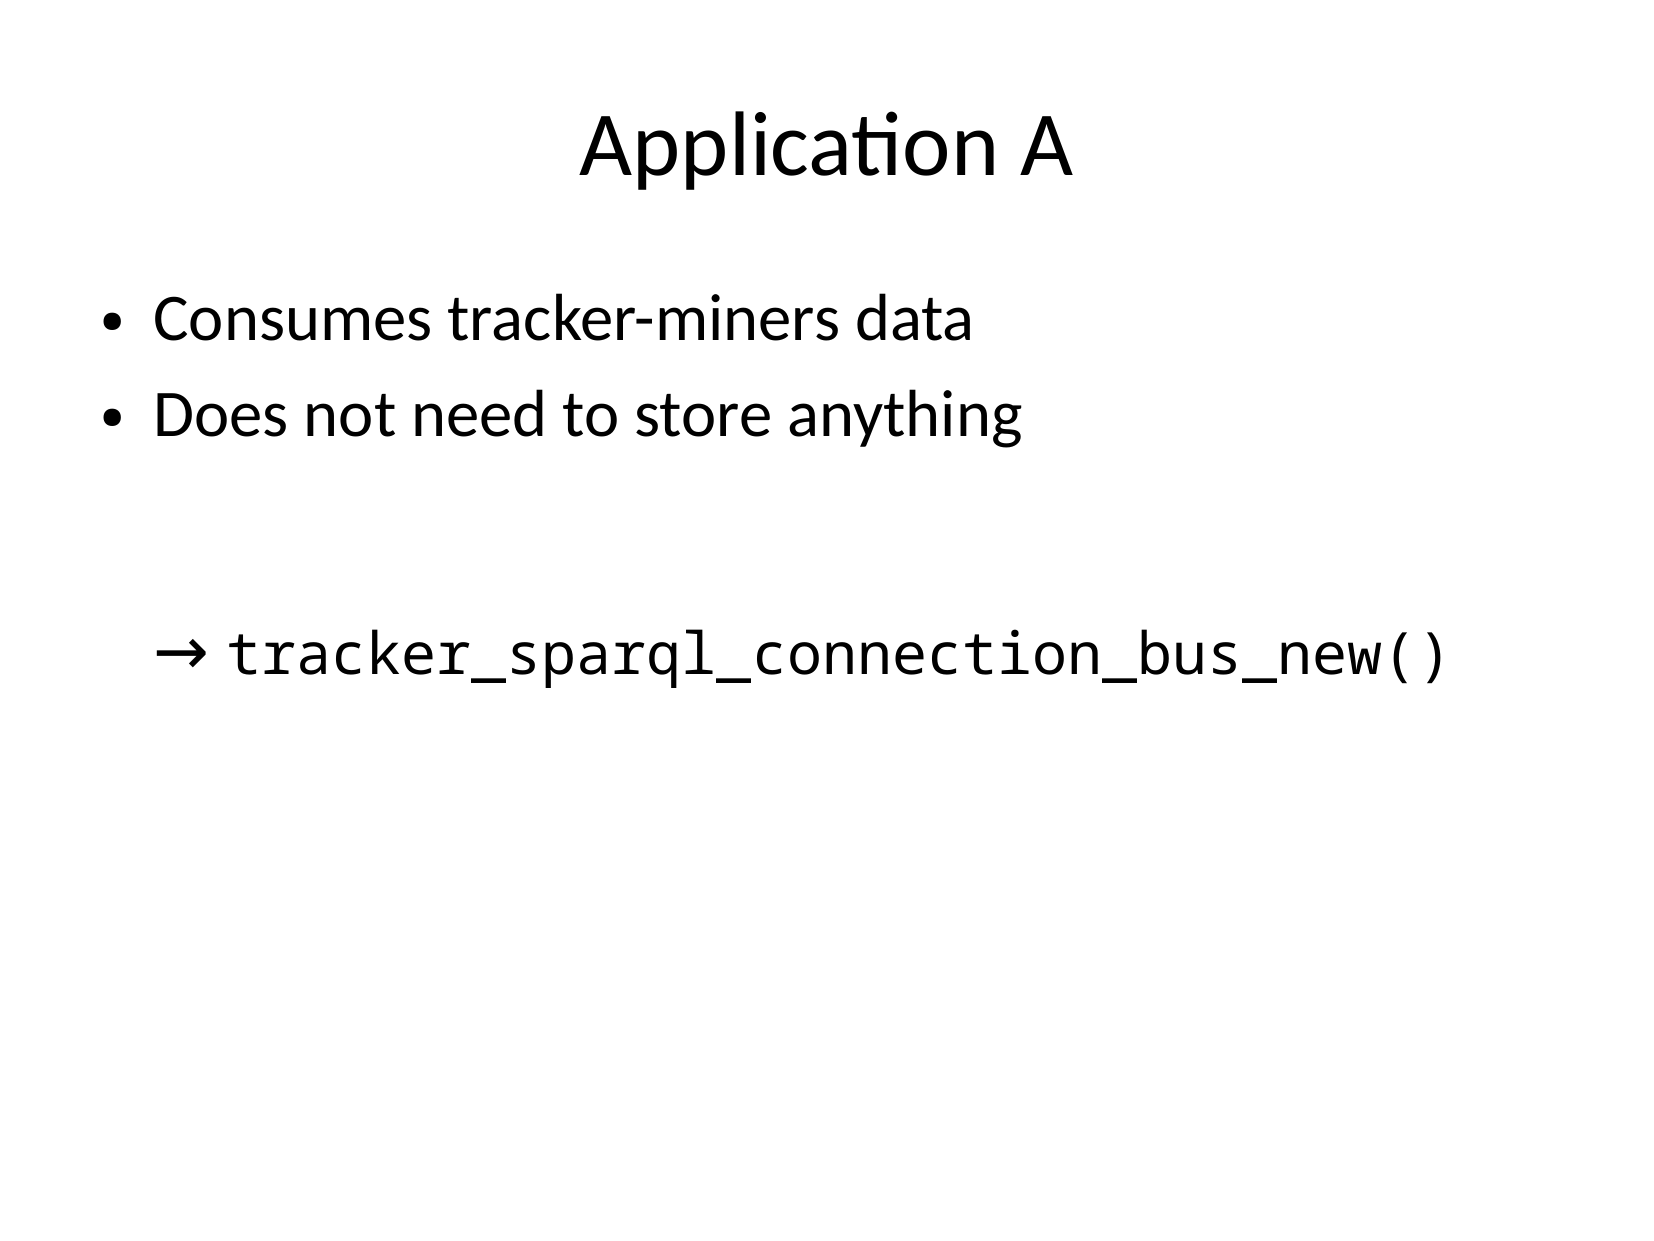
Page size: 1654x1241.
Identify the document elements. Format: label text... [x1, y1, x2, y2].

title Application A [82, 49, 1571, 257]
list Consumes tracker-miners data Does not need to store anything → tracker_sparql_connection_bus_new() [82, 290, 1538, 1010]
